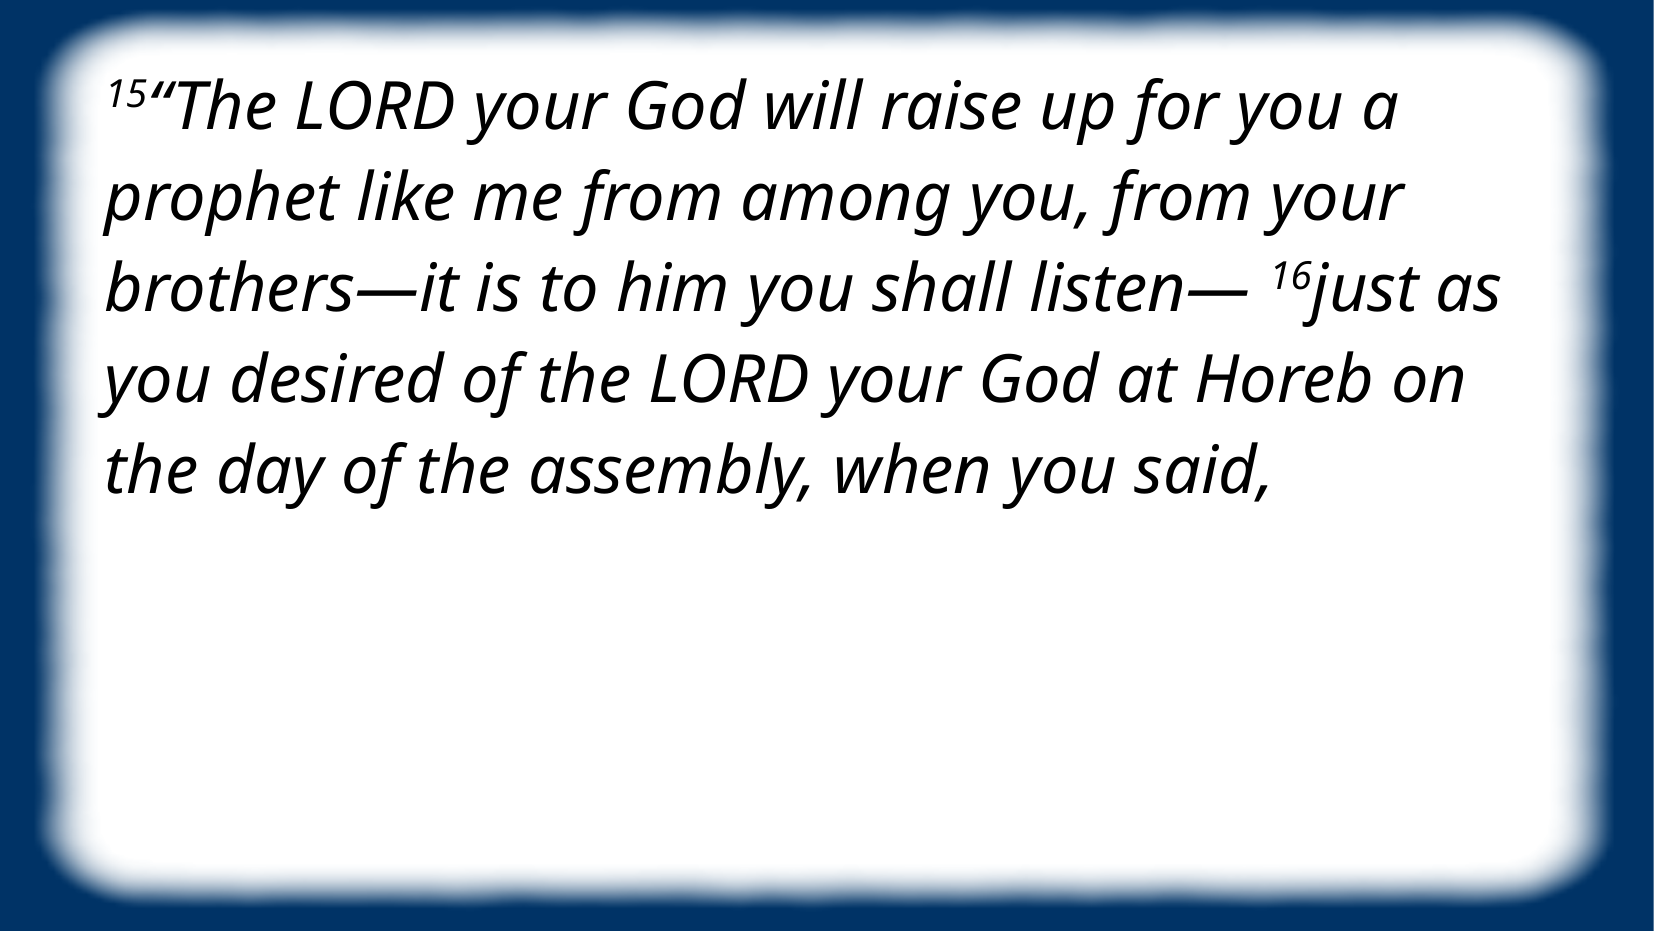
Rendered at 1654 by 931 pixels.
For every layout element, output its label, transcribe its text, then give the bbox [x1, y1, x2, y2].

text_box 15“The LORD your God will raise up for you a prophet like me from among you, from your brothers—it is to him you shall listen— 16just as you desired of the LORD your God at Horeb on the day of the assembly, when you said, [90, 51, 1546, 511]
picture [0, 0, 1654, 931]
